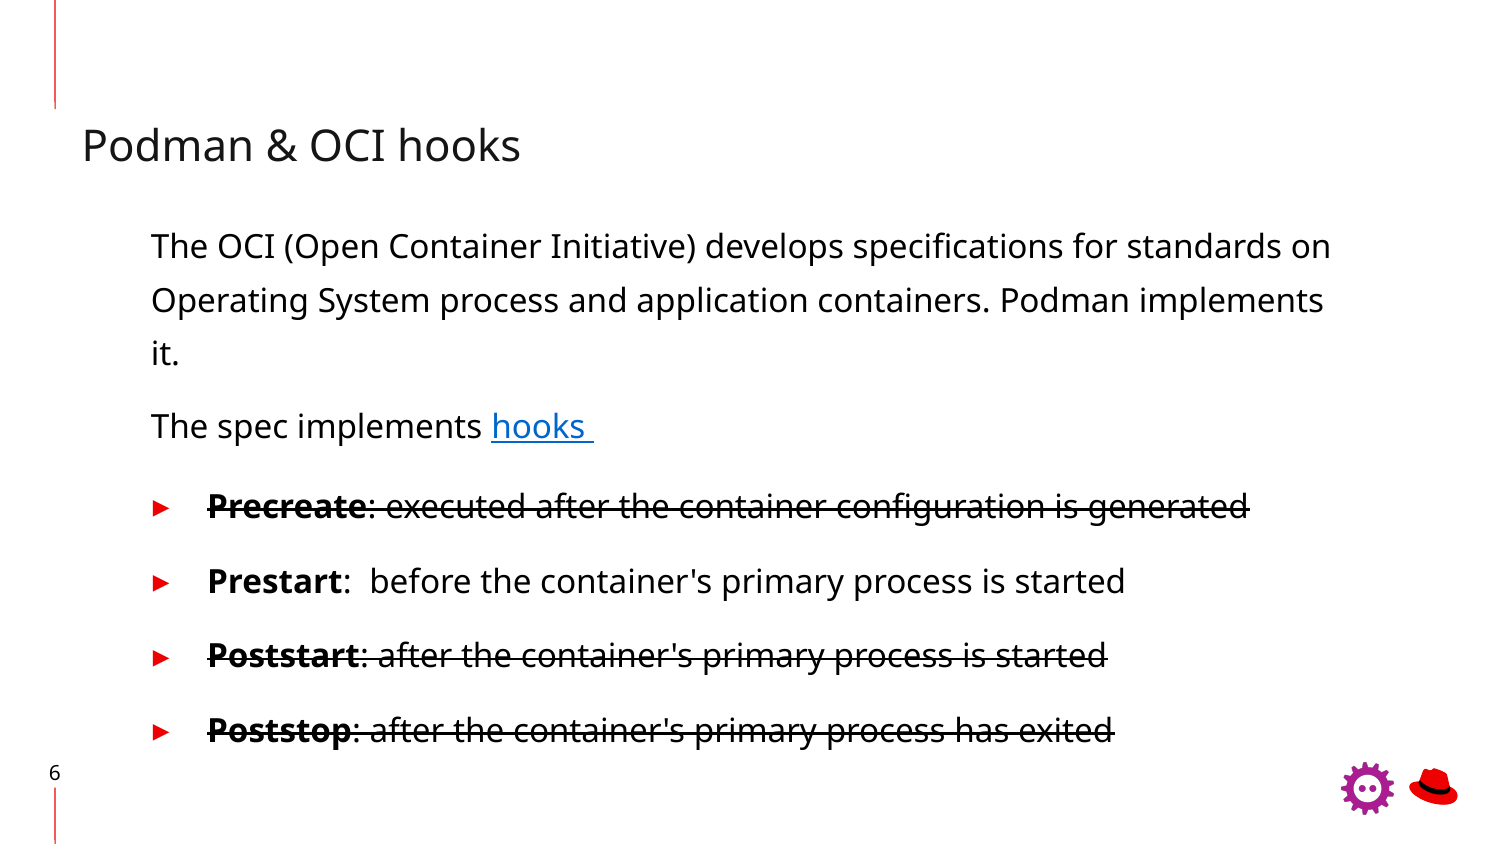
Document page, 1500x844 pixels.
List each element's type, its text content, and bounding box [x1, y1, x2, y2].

picture [1341, 762, 1394, 815]
list The OCI (Open Container Initiative) develops specifications for standards on Operating System process and application containers. Podman implements it. The spec implements hooks Precreate: executed after the container configuration is generated Prestart: before the container's primary process is started Poststart: after the container's primary process is started Poststop: after the container's primary process has exited [150, 210, 1350, 763]
picture [1409, 768, 1458, 805]
slide_number <number> [20, 774, 89, 788]
title Podman & OCI hooks [81, 101, 1044, 153]
